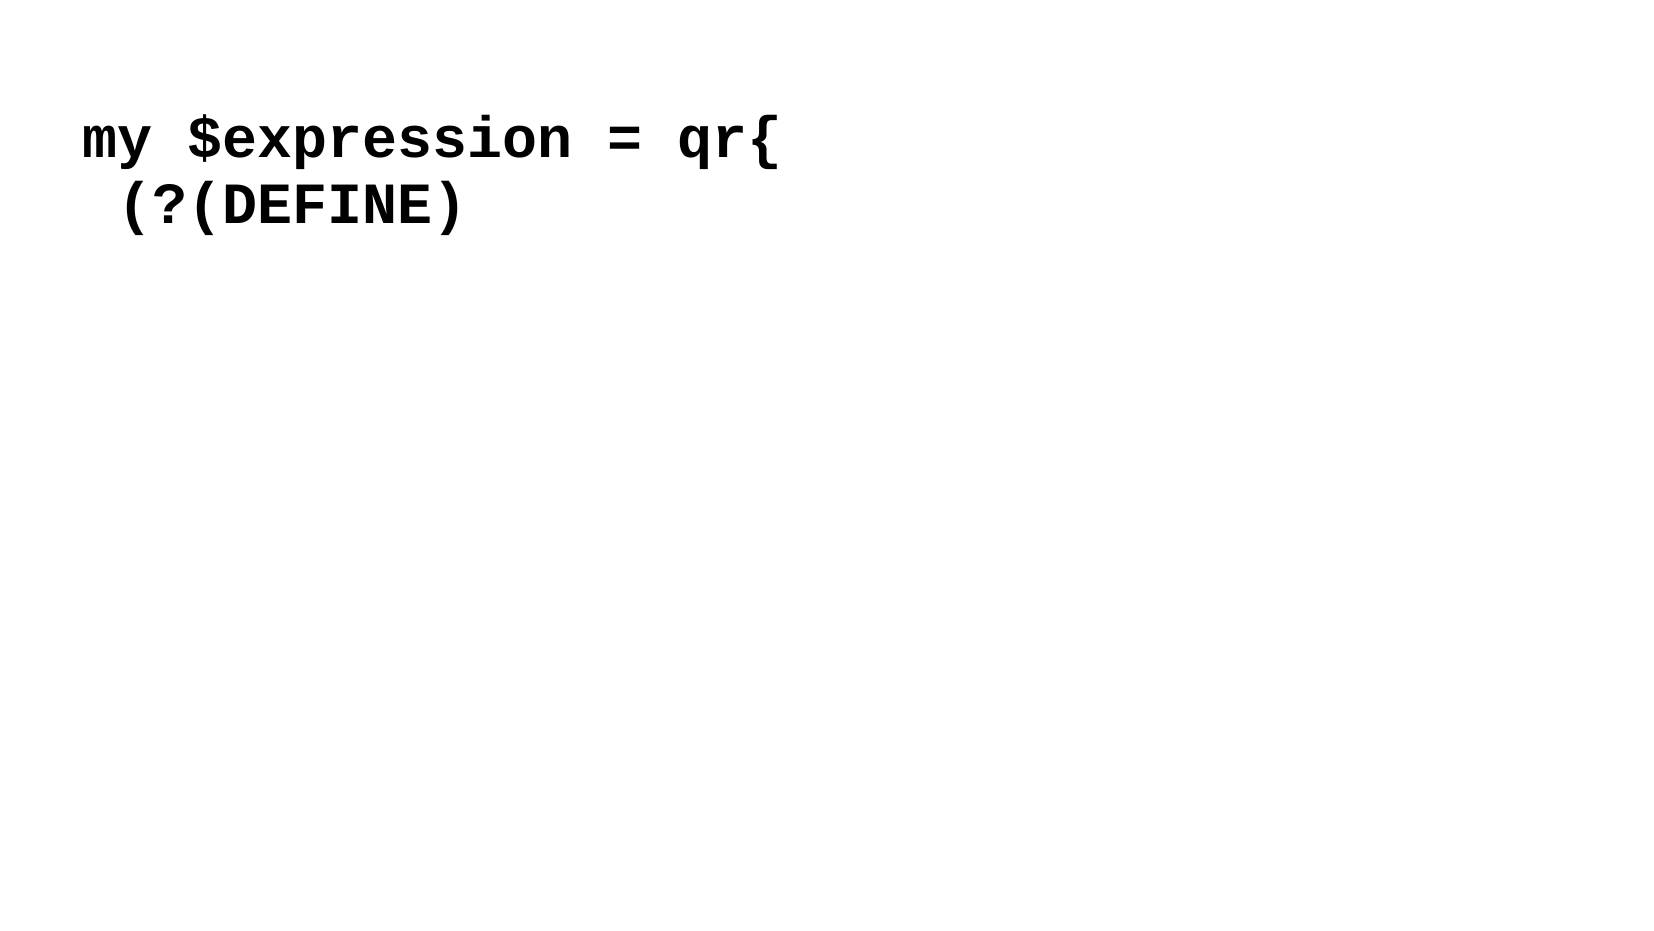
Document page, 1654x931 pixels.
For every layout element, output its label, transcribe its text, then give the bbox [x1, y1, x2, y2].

title my $expression = qr{ (?(DEFINE) (?<expr> (?&term) (?&opterm)? ) (?<term> (?&ident) | (?&number) ) (?<opterm> (?&op) (?&term) (?&opterm)? ) (?<op> [=+*/-] ) (?<ident> [A-Za-z][A-Za-z0-9]* ) (?<number> [0-9]+ ) ) (?&expr) }x; [82, 37, 1571, 908]
